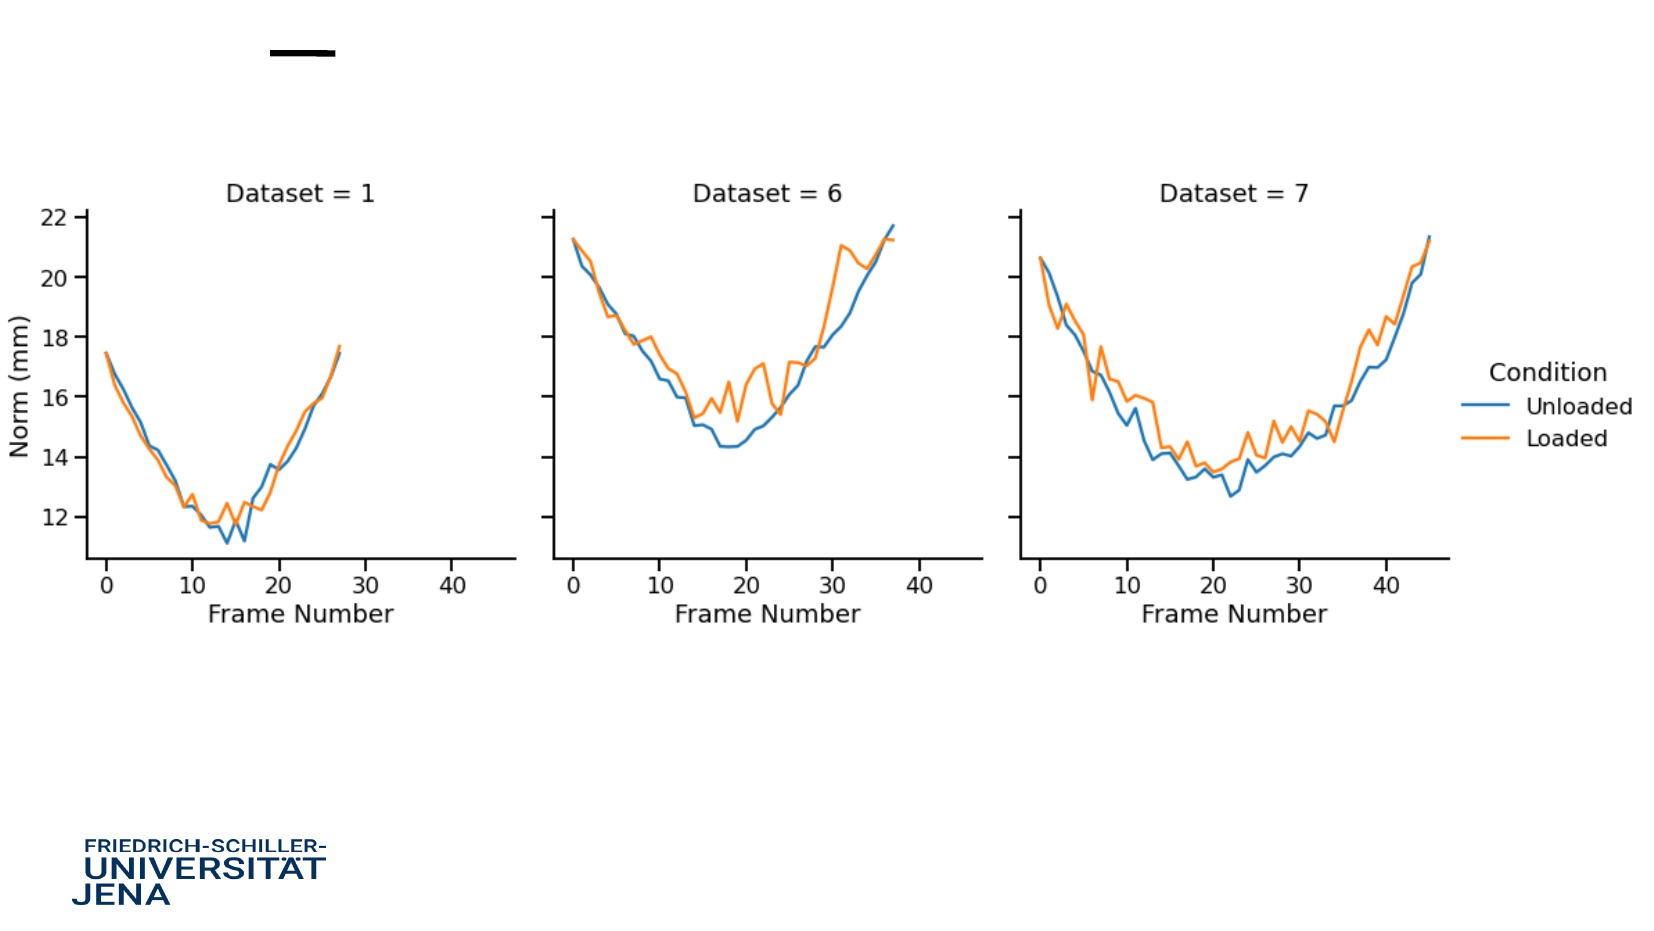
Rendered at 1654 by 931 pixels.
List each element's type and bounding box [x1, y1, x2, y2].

picture [0, 173, 1654, 638]
picture [72, 839, 326, 905]
